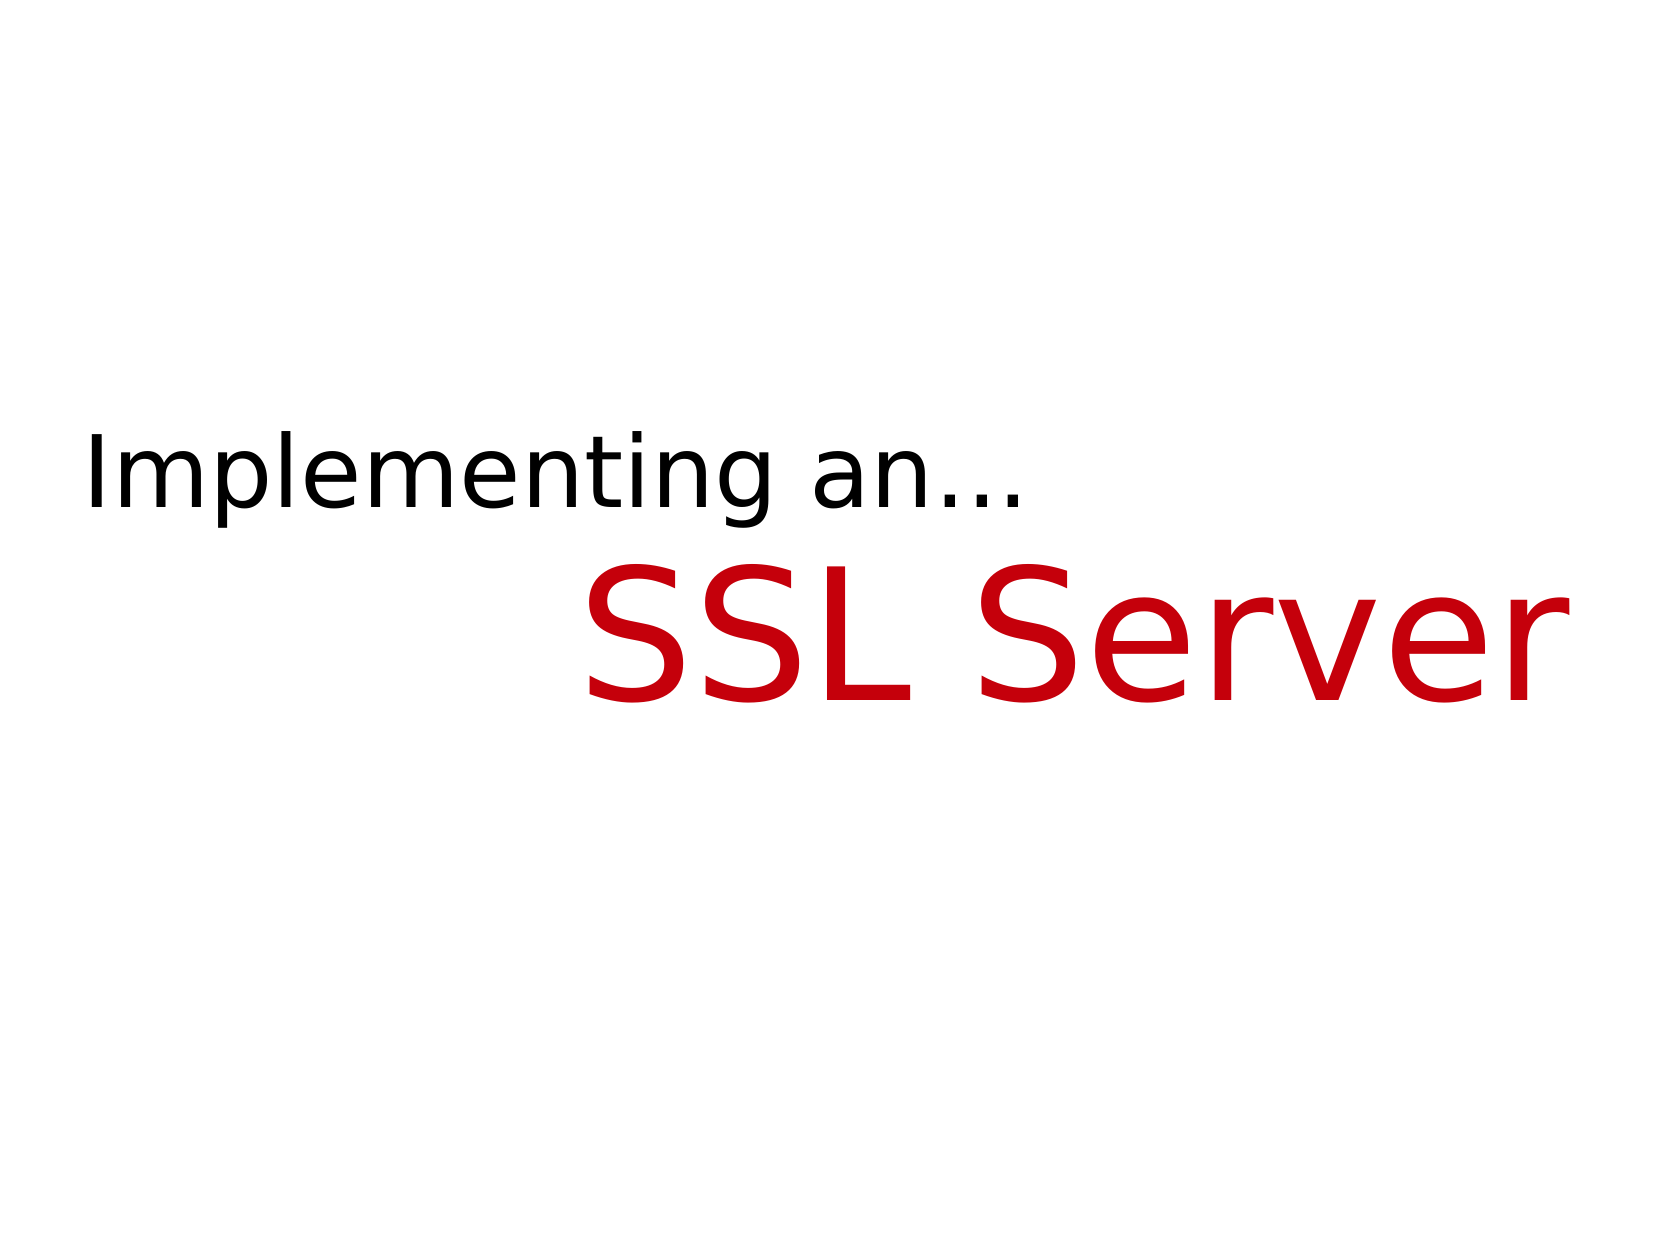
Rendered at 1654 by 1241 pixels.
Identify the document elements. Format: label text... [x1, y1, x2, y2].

subtitle Implementing an... SSL Server [82, 49, 1571, 1109]
